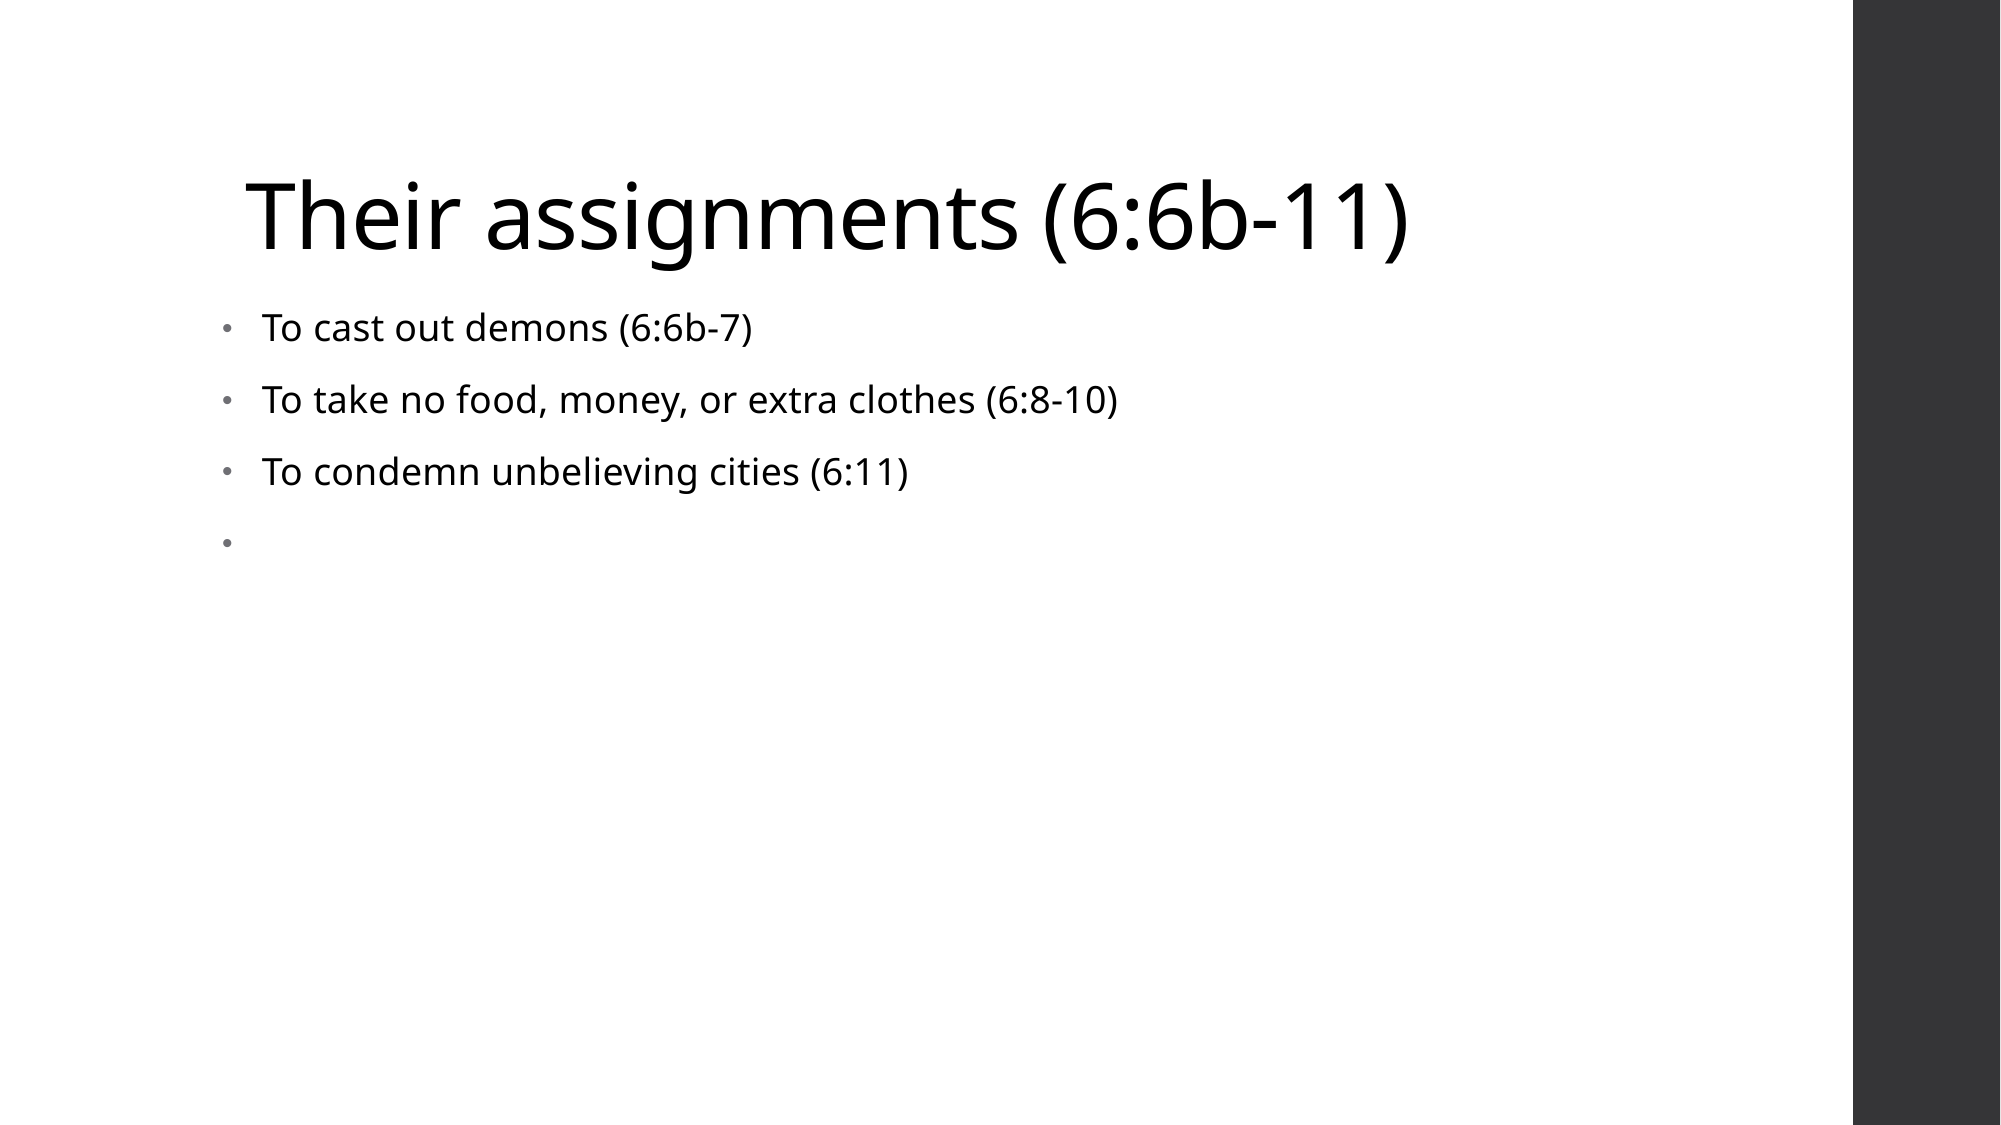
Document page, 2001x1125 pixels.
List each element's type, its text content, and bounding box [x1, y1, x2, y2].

list To cast out demons (6:6b-7) To take no food, money, or extra clothes (6:8-10) To condemn unbelieving cities (6:11) [206, 299, 1617, 1014]
title Their assignments (6:6b-11) [206, 60, 1797, 278]
